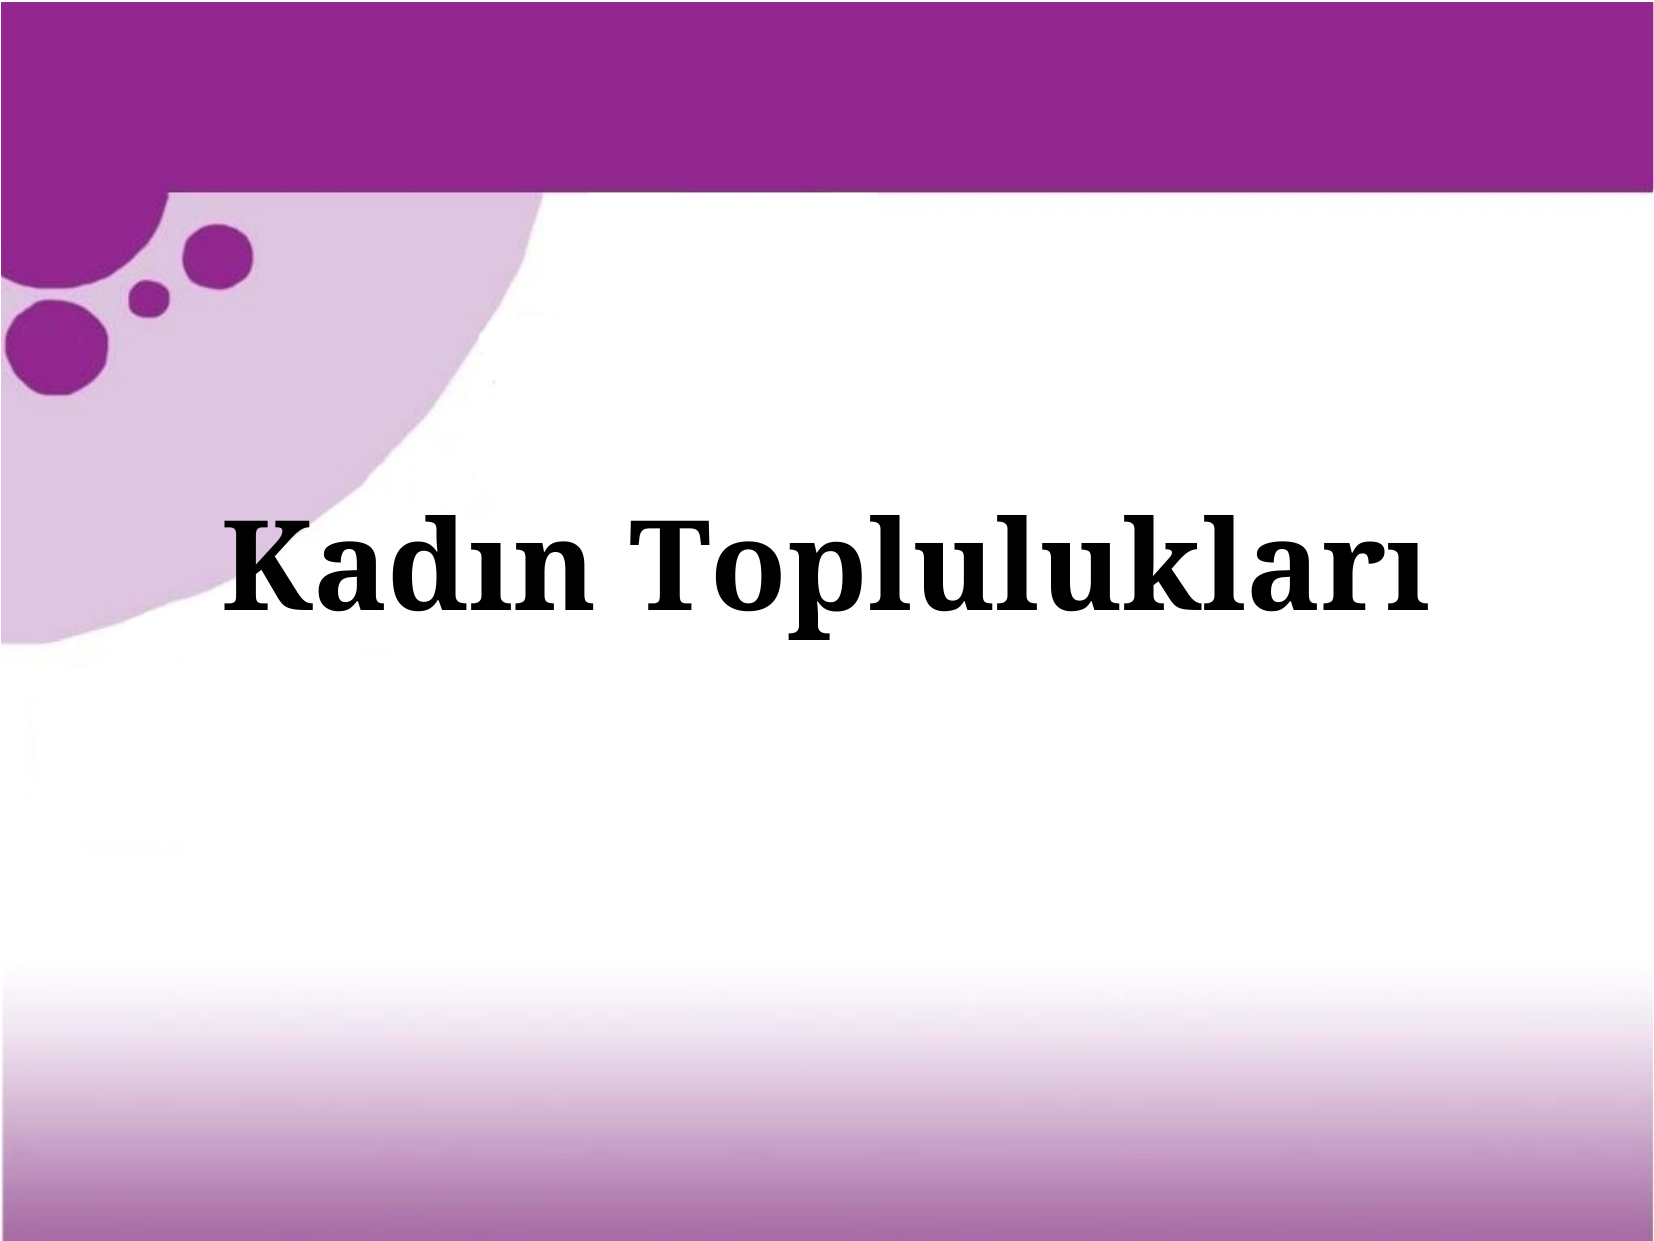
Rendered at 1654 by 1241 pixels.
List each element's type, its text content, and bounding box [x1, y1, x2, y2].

text_box Kadın Toplulukları [206, 469, 1536, 630]
picture [1, 2, 1654, 1241]
